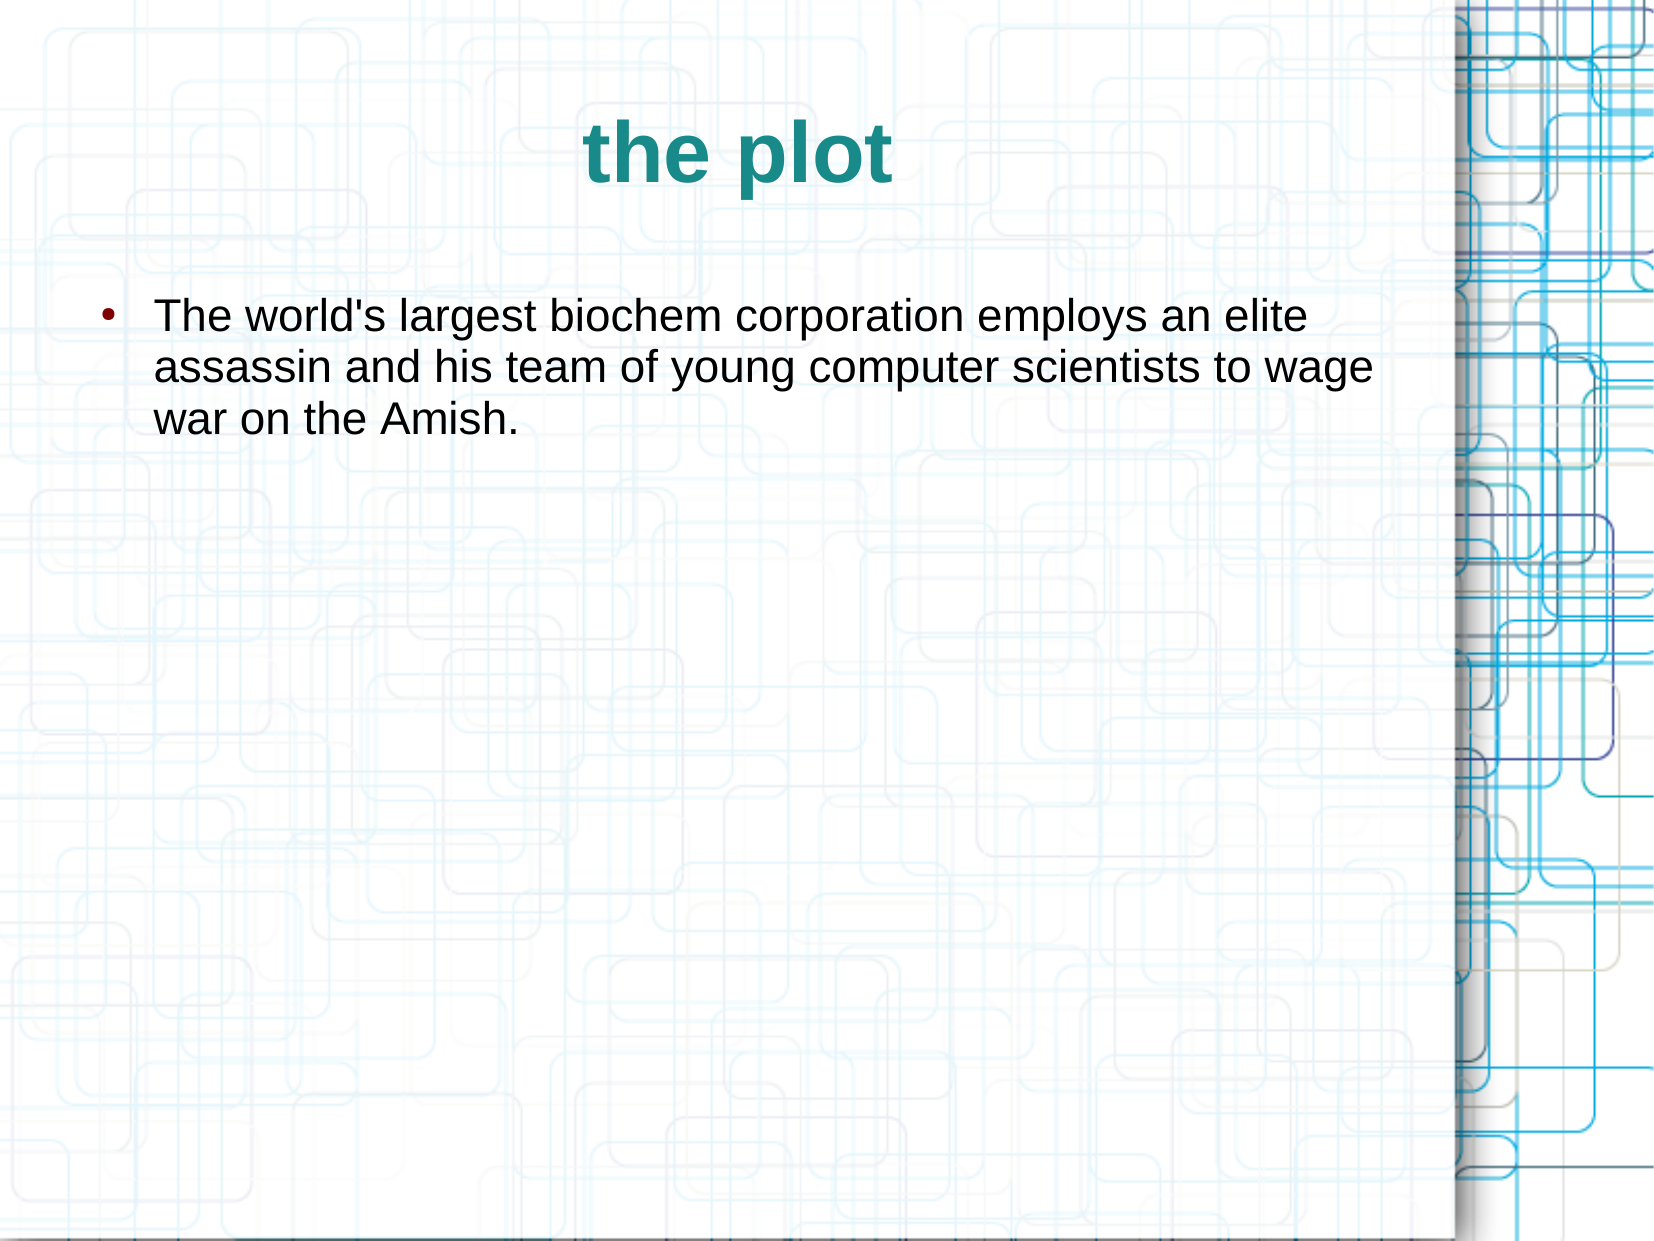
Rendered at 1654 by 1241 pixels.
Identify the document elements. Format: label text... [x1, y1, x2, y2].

list The world's largest biochem corporation employs an elite assassin and his team of young computer scientists to wage war on the Amish. [82, 290, 1418, 1109]
picture [0, 0, 1654, 1241]
title the plot [59, 49, 1418, 257]
